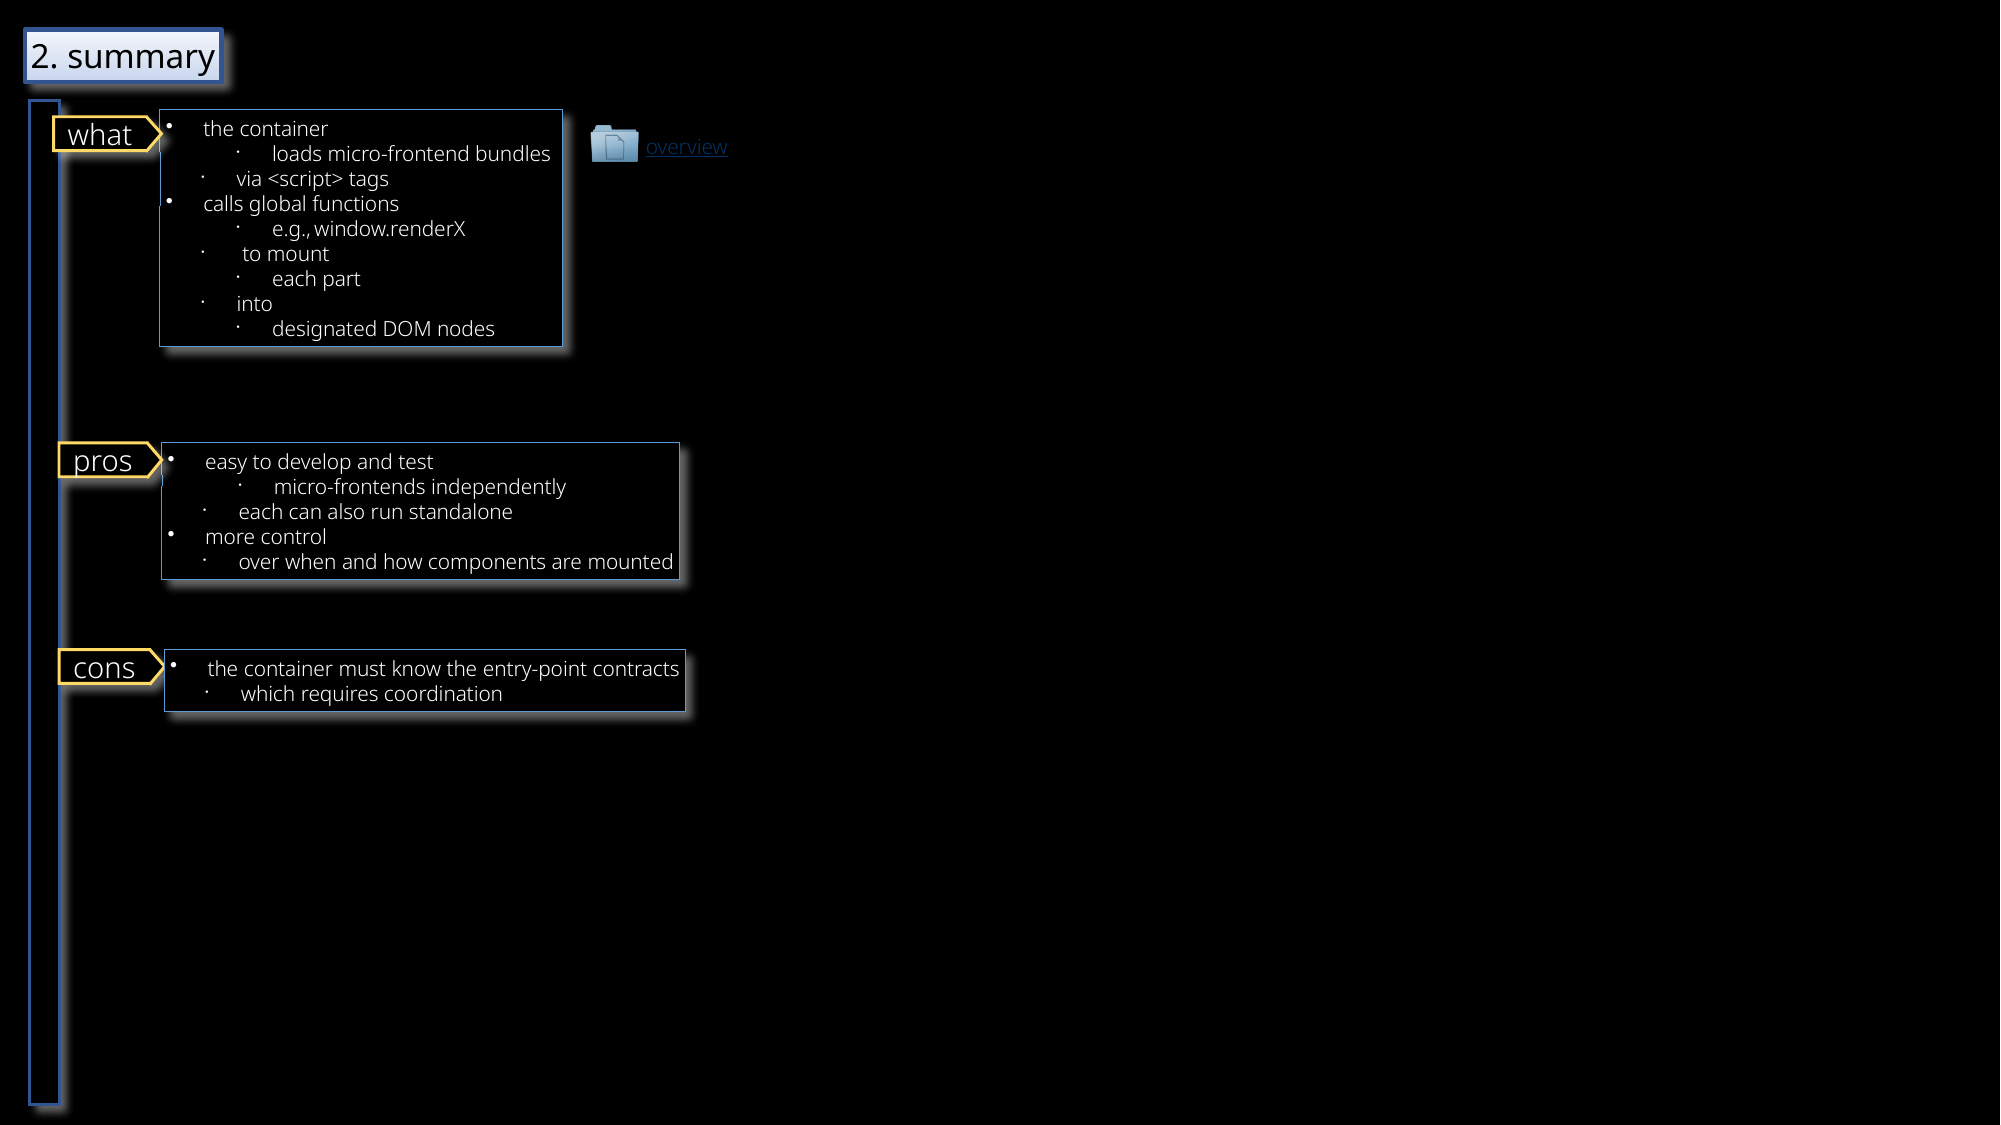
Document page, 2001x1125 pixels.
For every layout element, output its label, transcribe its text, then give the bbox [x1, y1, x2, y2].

text_box cons [59, 649, 164, 684]
text_box overview [645, 133, 728, 156]
text_box what [53, 116, 162, 151]
title 2. summary [29, 29, 217, 82]
text_box [29, 100, 60, 1105]
text_box pros [58, 442, 162, 477]
text_box overview [645, 157, 728, 162]
picture [590, 118, 639, 168]
text_box the container must know the entry-point contracts which requires coordination [164, 649, 686, 712]
text_box easy to develop and test micro‑frontends independently each can also run standalone more control over when and how components are mounted [161, 442, 680, 580]
text_box the container loads micro‑frontend bundles via <script> tags calls global functions e.g., window.renderX to mount each part into designated DOM nodes [159, 109, 563, 347]
